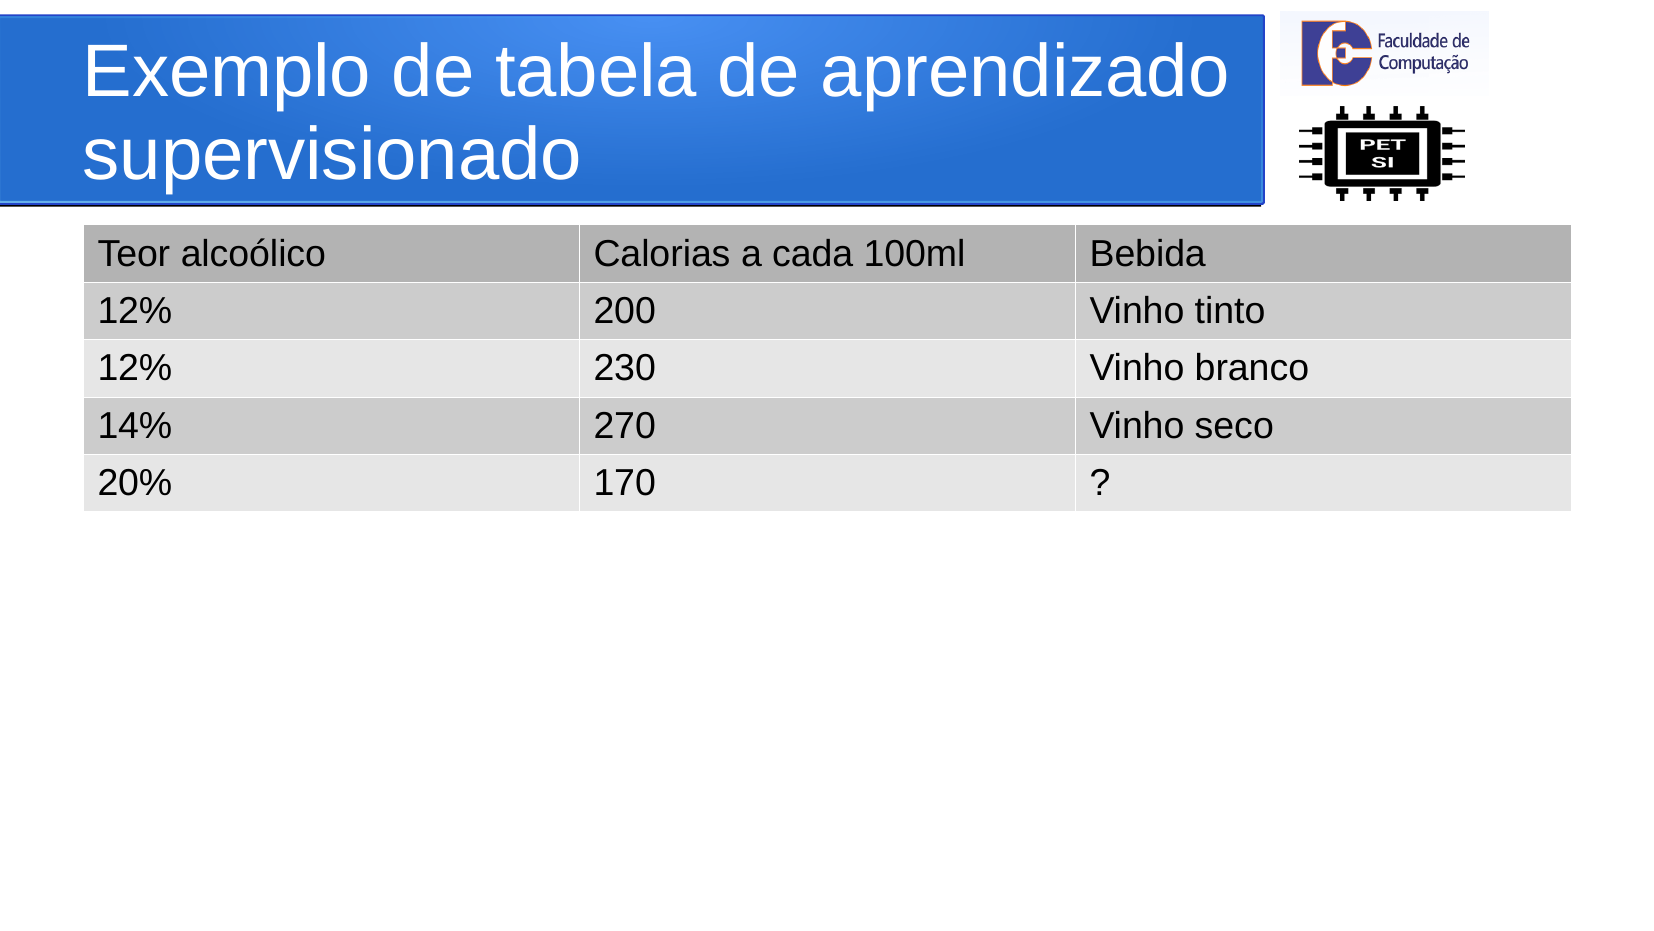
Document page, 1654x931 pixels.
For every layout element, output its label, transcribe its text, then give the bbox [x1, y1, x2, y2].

table_cell Vinho branco [1076, 340, 1571, 397]
table_cell 14% [84, 398, 579, 454]
table_cell 170 [580, 455, 1075, 511]
picture [1280, 11, 1489, 96]
table_cell 230 [580, 340, 1075, 397]
table_cell 20% [84, 455, 579, 511]
table_cell 12% [84, 283, 579, 339]
table_cell 200 [580, 283, 1075, 339]
picture [1299, 106, 1465, 201]
table_header Teor alcoólico [84, 225, 579, 282]
table_header Calorias a cada 100ml [580, 225, 1075, 282]
title Exemplo de tabela de aprendizado supervisionado [82, 29, 1235, 196]
table_cell Vinho seco [1076, 398, 1571, 454]
table_cell 270 [580, 398, 1075, 454]
table_cell Vinho tinto [1076, 283, 1571, 339]
table_header Bebida [1076, 225, 1571, 282]
table_cell 12% [84, 340, 579, 397]
table_cell ? [1076, 455, 1571, 511]
